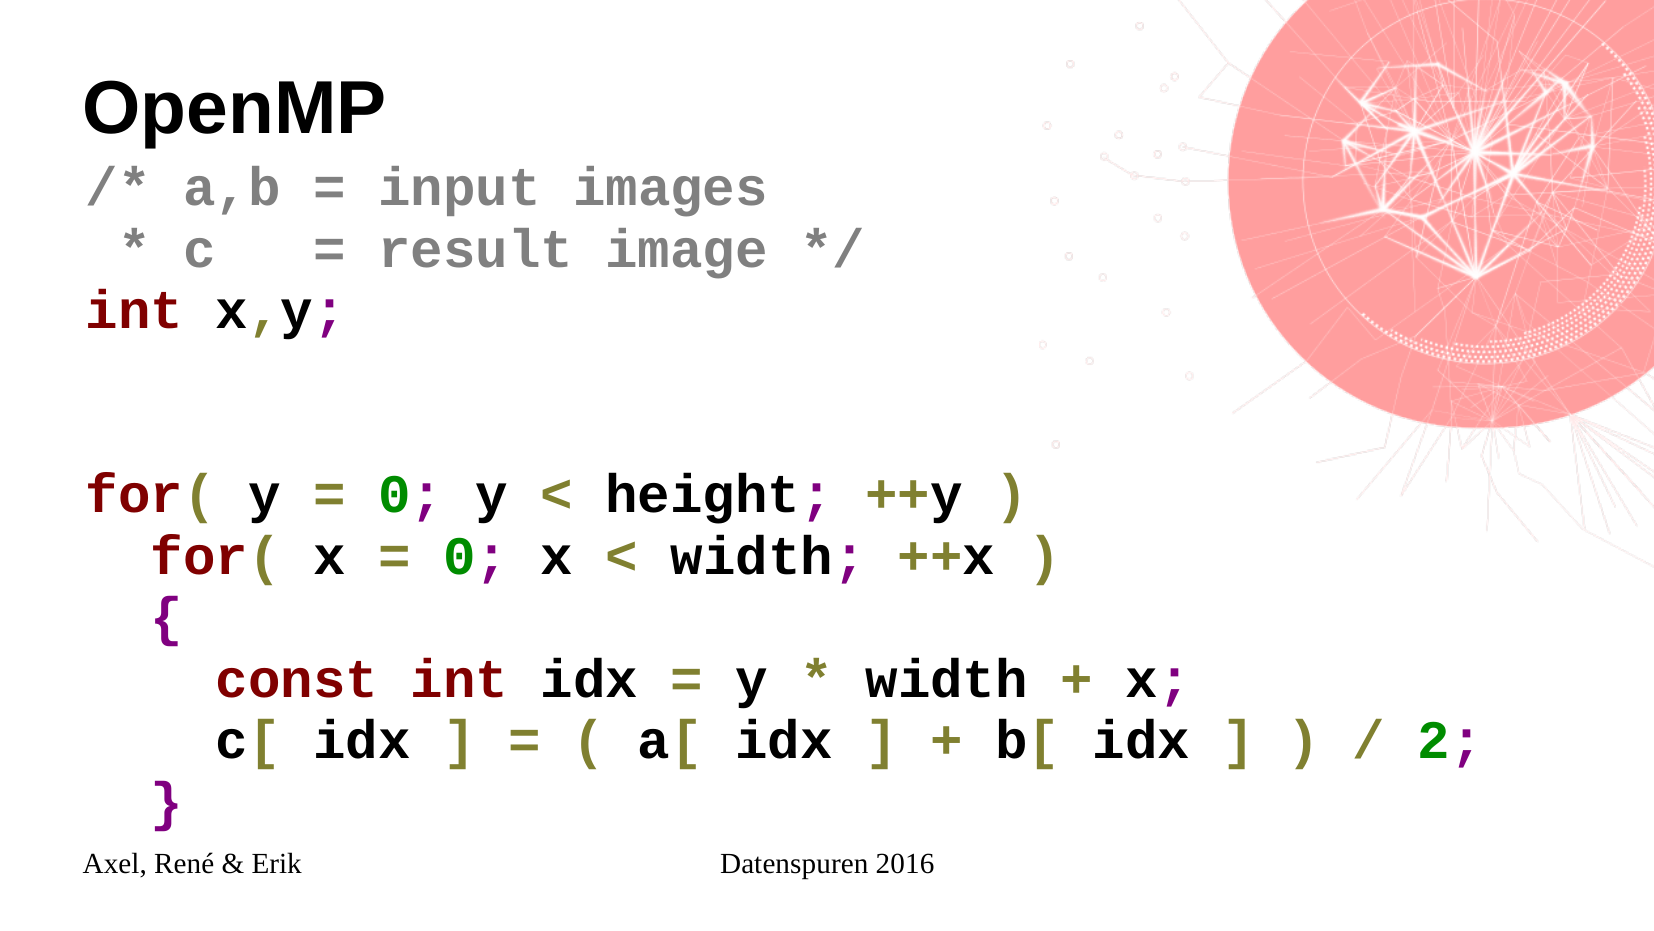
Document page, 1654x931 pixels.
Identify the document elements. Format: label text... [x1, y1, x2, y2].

title OpenMP [82, 65, 1571, 150]
text_box /* a,b = input images * c = result image */ int x,y; for( y = 0; y < height; ++y ) for( x = 0; x < width; ++x ) { const int idx = y * width + x; c[ idx ] = ( a[ idx ] + b[ idx ] ) / 2; } [70, 152, 1498, 844]
